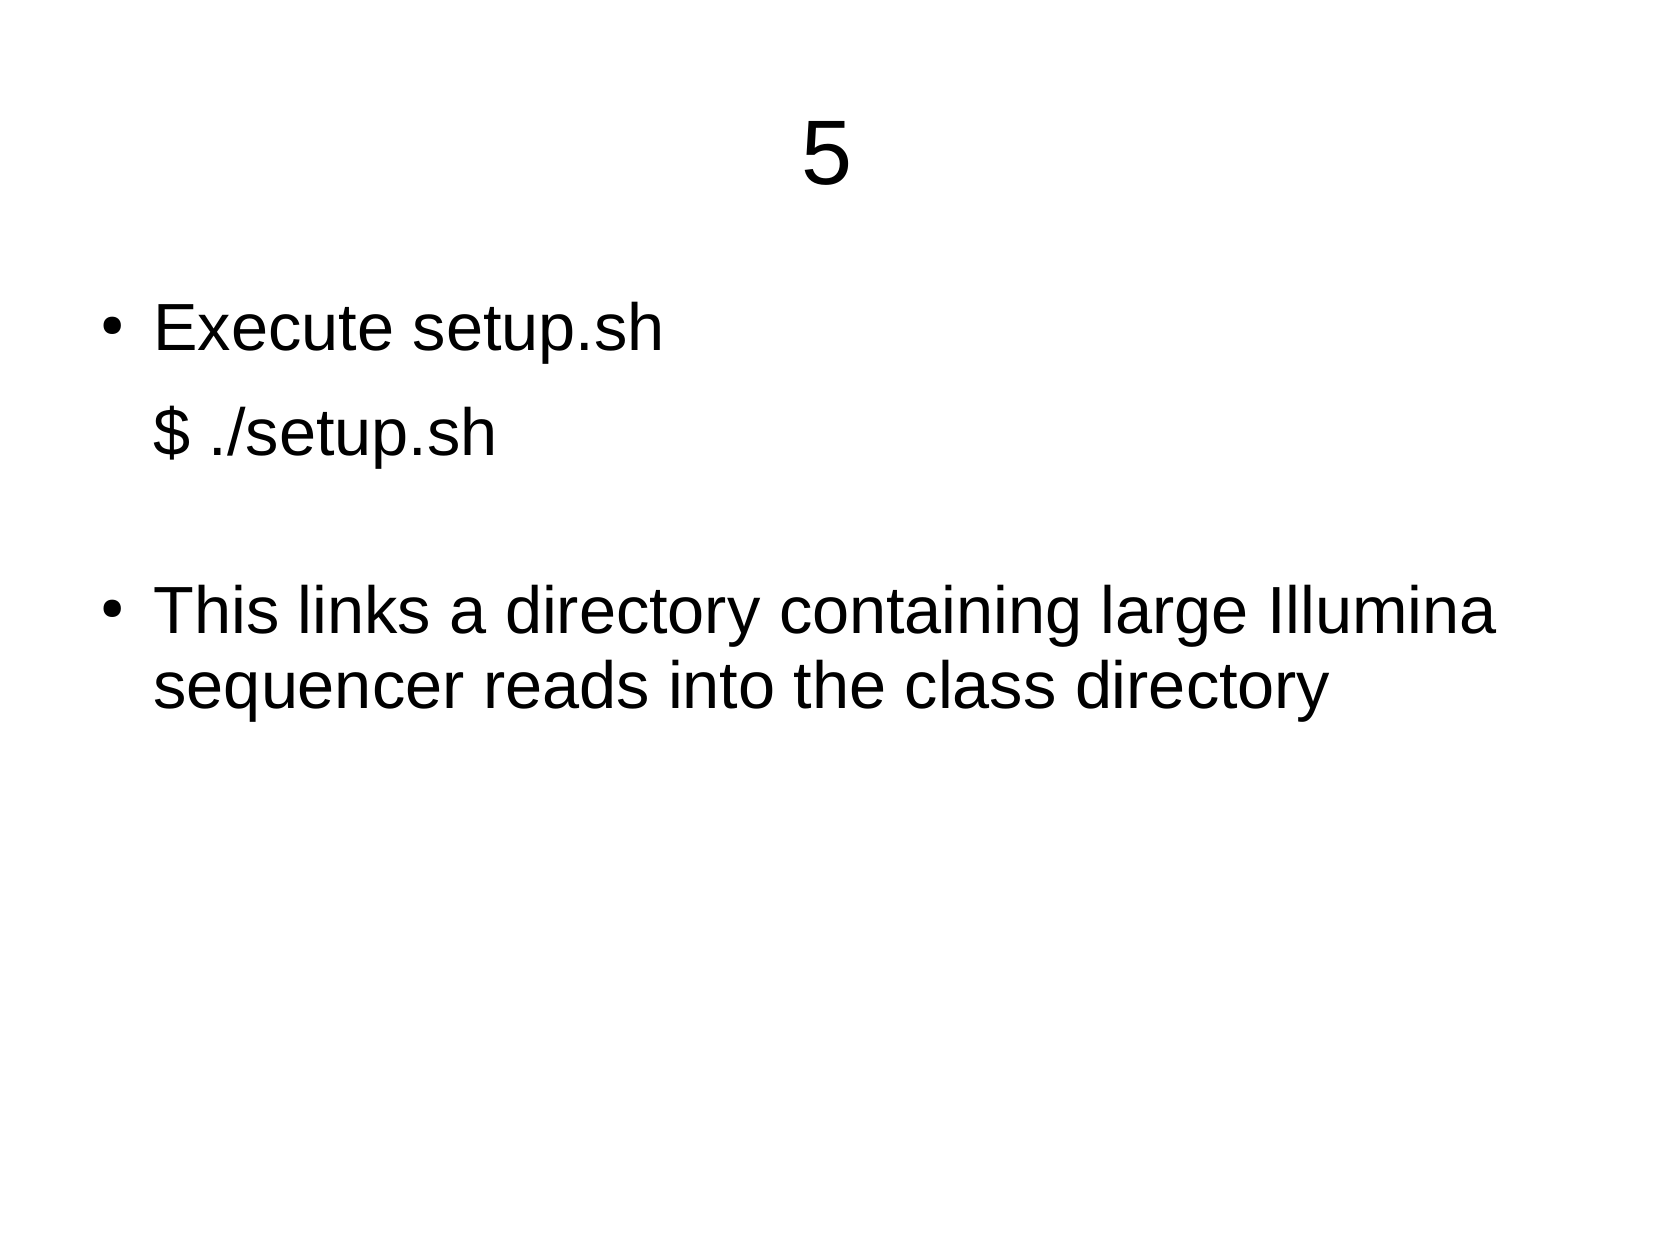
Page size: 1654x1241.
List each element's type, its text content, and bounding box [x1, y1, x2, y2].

list Execute setup.sh $ ./setup.sh This links a directory containing large Illumina sequencer reads into the class directory [82, 290, 1571, 1010]
title 5 [82, 49, 1571, 257]
